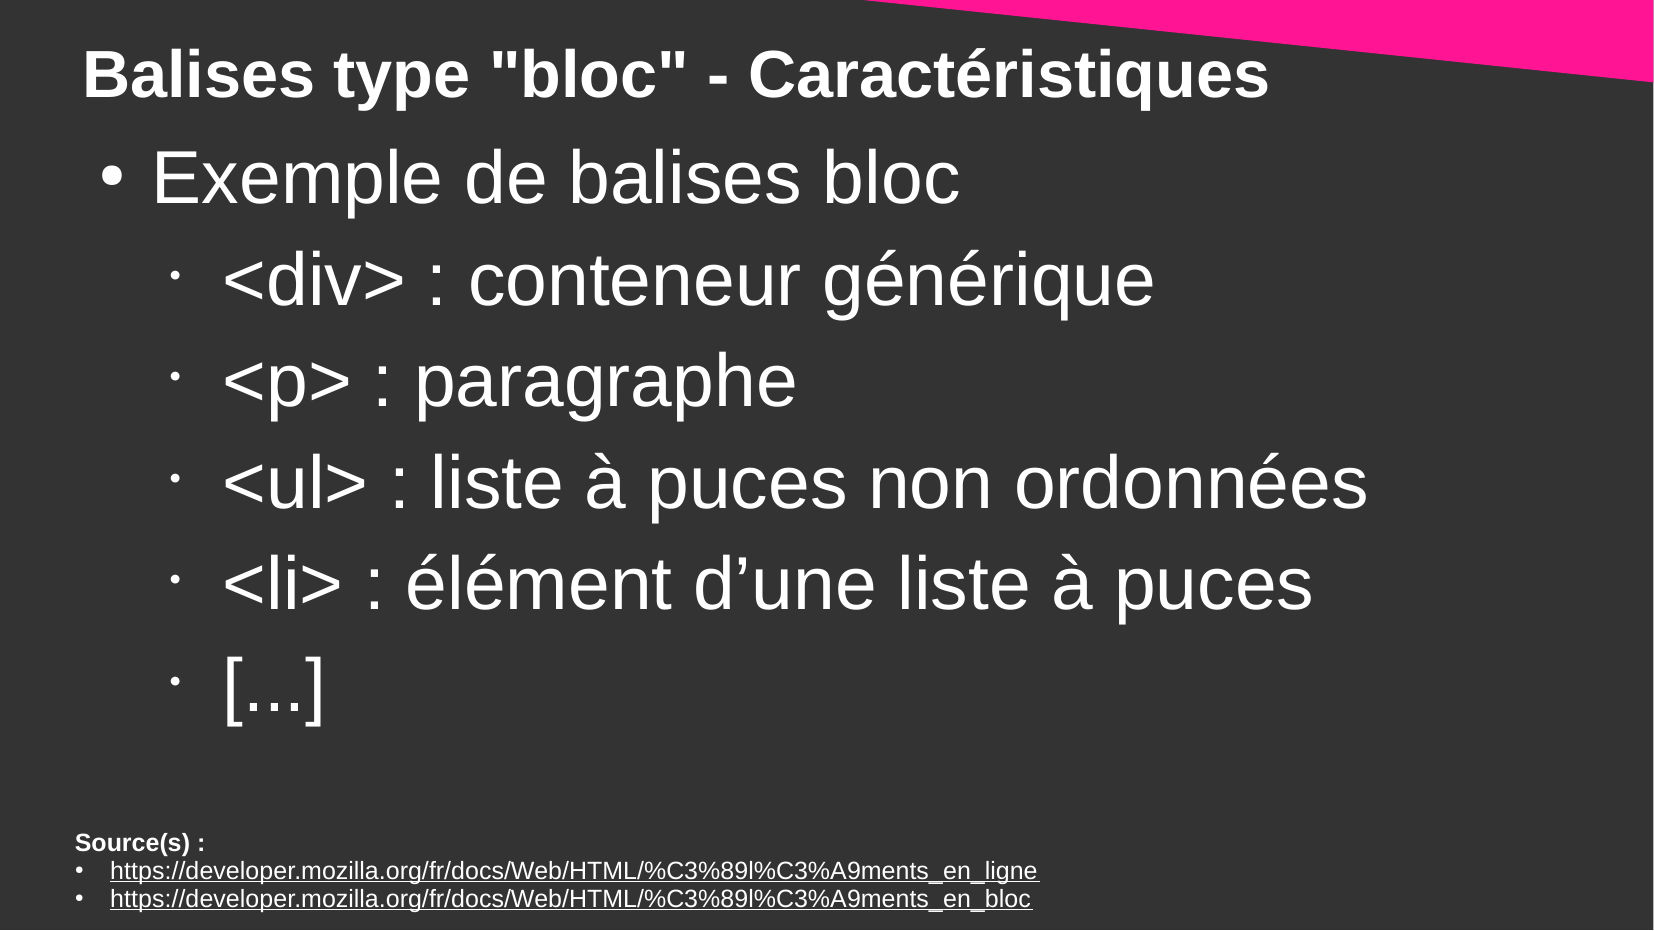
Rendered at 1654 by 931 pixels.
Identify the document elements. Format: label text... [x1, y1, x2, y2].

text_box Source(s) : https://developer.mozilla.org/fr/docs/Web/HTML/%C3%89l%C3%A9ments_en_ligne https://developer.mozilla.org/fr/docs/Web/HTML/%C3%89l%C3%A9ments_en_bloc [60, 821, 1546, 921]
text_box [862, 0, 1654, 83]
list Exemple de balises bloc <div> : conteneur générique <p> : paragraphe <ul> : liste à puces non ordonnées <li> : élément d’une liste à puces [...] [80, 135, 1620, 777]
title Balises type "bloc" - Caractéristiques [82, 37, 1571, 122]
